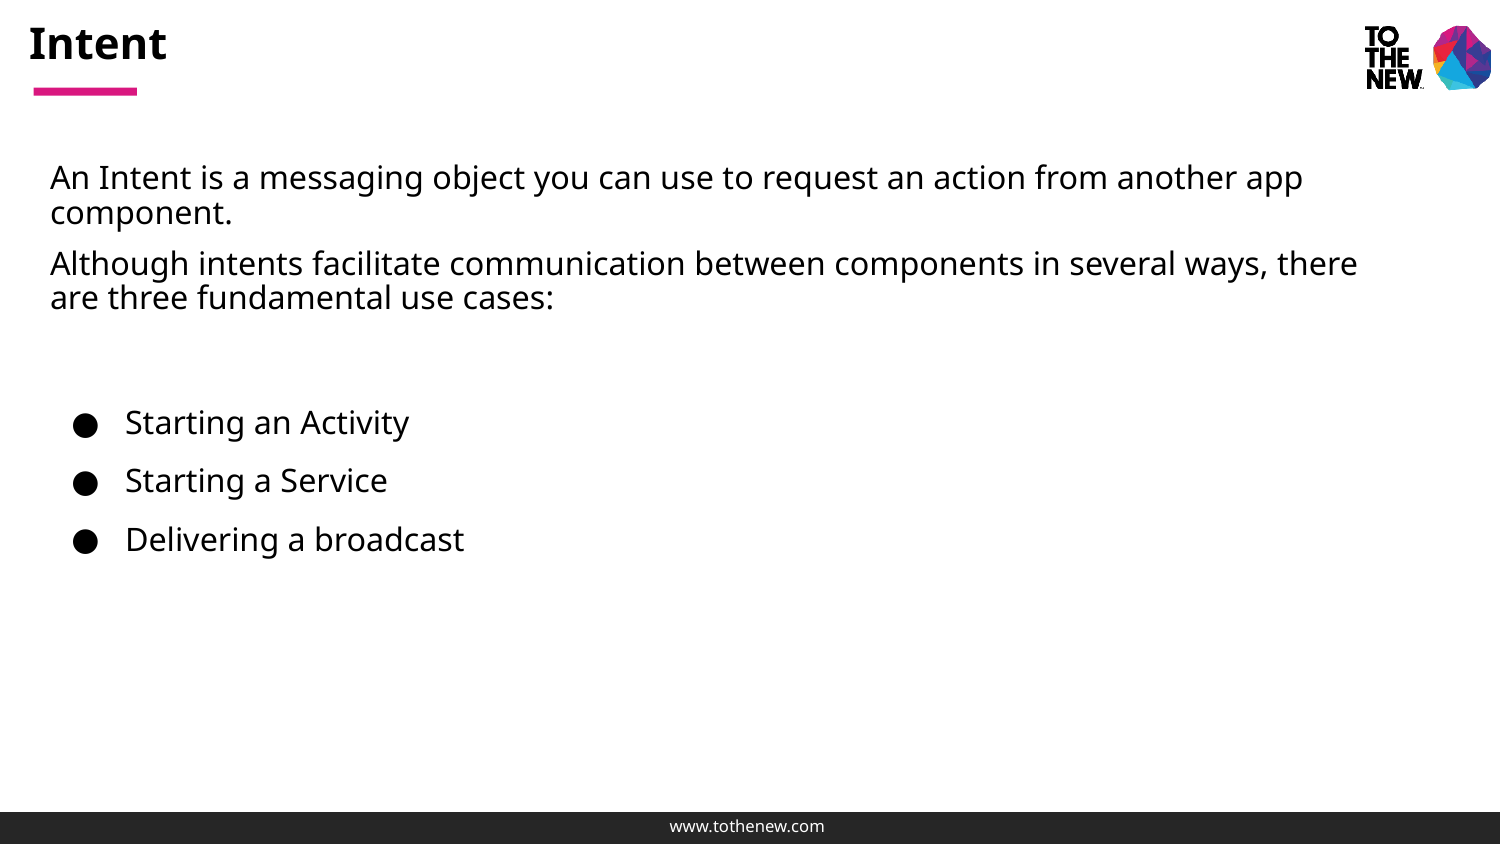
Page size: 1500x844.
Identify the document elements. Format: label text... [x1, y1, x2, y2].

title Intent [14, 14, 1350, 85]
picture [1350, 0, 1500, 116]
list An Intent is a messaging object you can use to request an action from another app component. Although intents facilitate communication between components in several ways, there are three fundamental use cases: Starting an Activity Starting a Service Delivering a broadcast [35, 154, 1404, 718]
